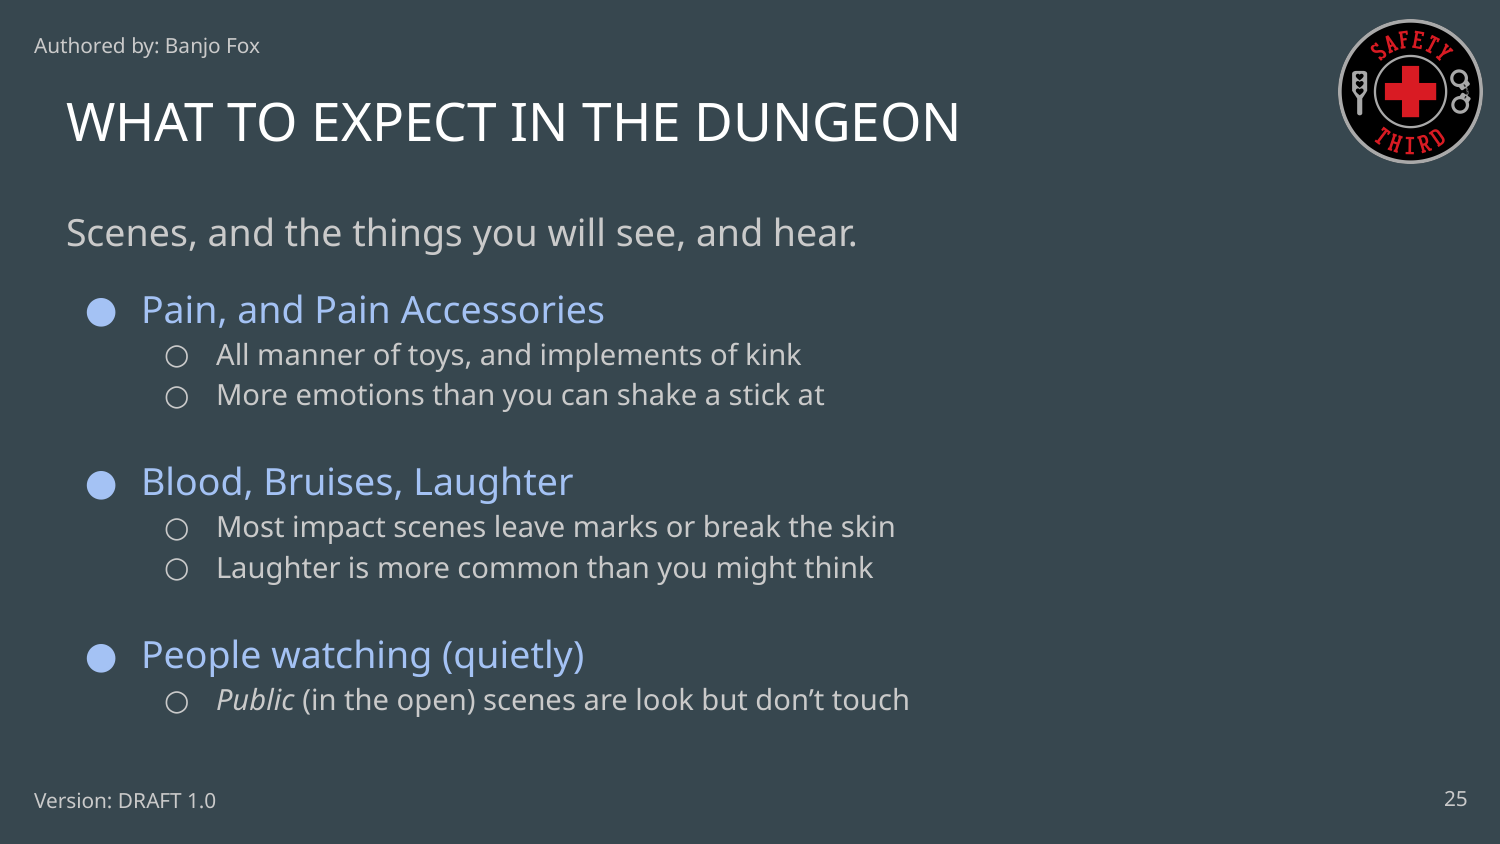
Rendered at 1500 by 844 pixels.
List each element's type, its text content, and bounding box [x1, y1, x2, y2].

slide_number <number> [1392, 767, 1483, 833]
list Scenes, and the things you will see, and hear. Pain, and Pain Accessories All manner of toys, and implements of kink More emotions than you can shake a stick at Blood, Bruises, Laughter Most impact scenes leave marks or break the skin Laughter is more common than you might think People watching (quietly) Public (in the open) scenes are look but don’t touch [51, 187, 1449, 748]
title WHAT TO EXPECT IN THE DUNGEON [51, 72, 1319, 167]
picture [1338, 19, 1483, 164]
